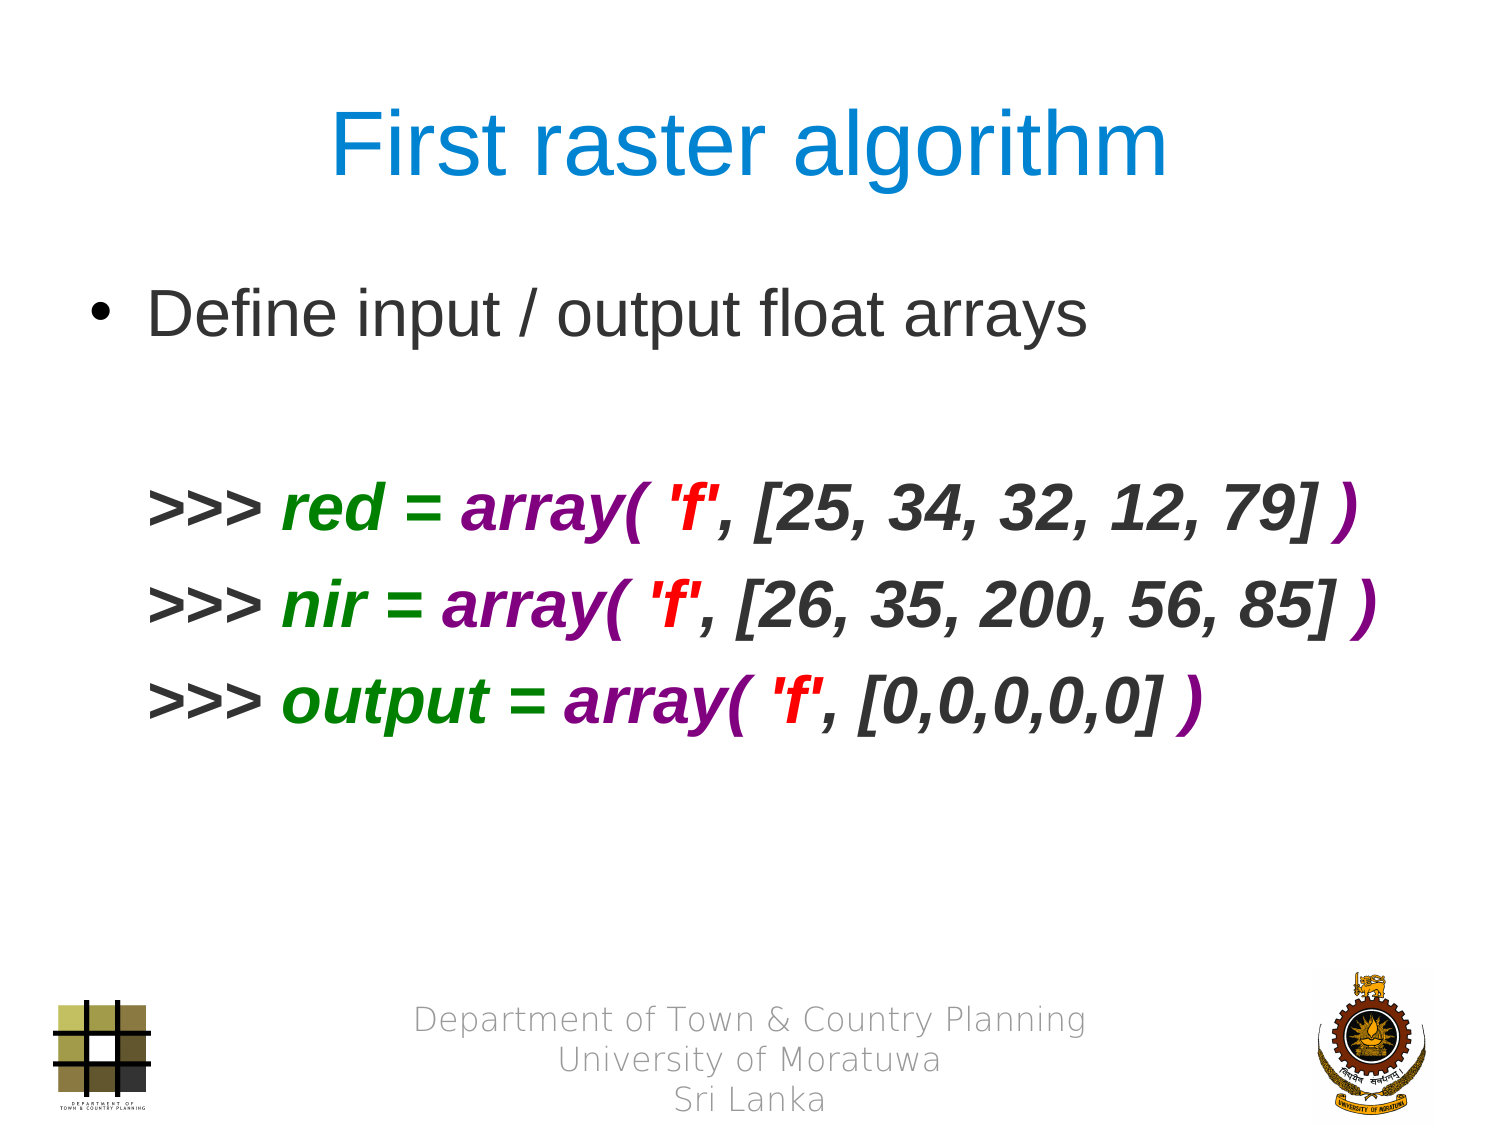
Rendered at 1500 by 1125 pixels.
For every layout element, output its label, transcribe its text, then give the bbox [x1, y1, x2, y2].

picture [1312, 966, 1435, 1125]
title First raster algorithm [75, 45, 1426, 233]
picture [53, 1000, 151, 1110]
list Define input / output float arrays >>> red = array( 'f', [25, 34, 32, 12, 79] ) >>> nir = array( 'f', [26, 35, 200, 56, 85] ) >>> output = array( 'f', [0,0,0,0,0] ) [75, 262, 1426, 916]
